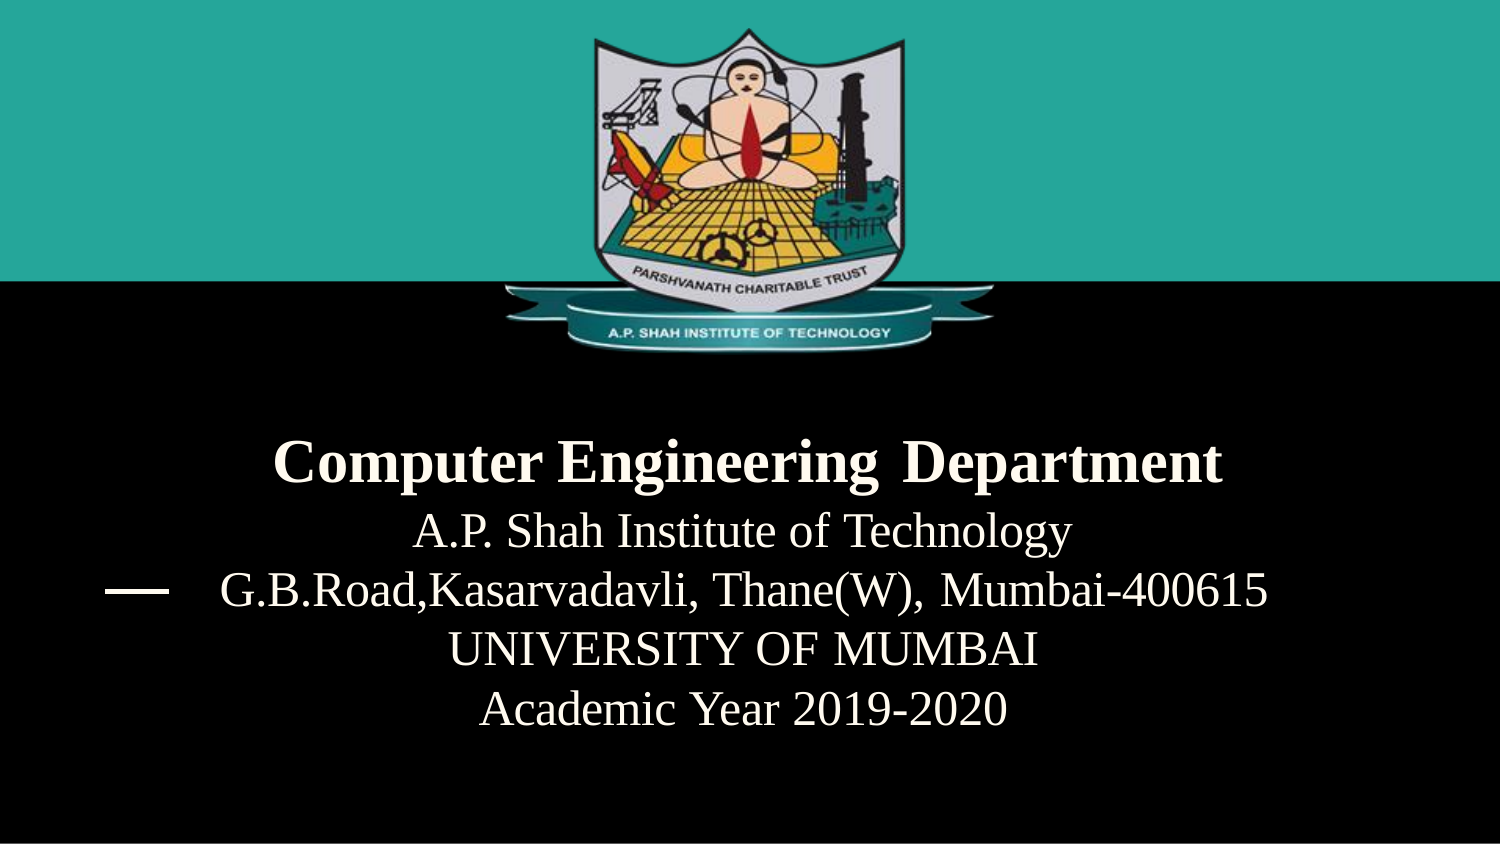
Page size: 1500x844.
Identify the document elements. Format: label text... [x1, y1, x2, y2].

text_box Computer Engineering Department A.P. Shah Institute of Technology G.B.Road,Kasarvadavli, Thane(W), Mumbai-400615 UNIVERSITY OF MUMBAI Academic Year 2019-2020 [217, 418, 1284, 738]
